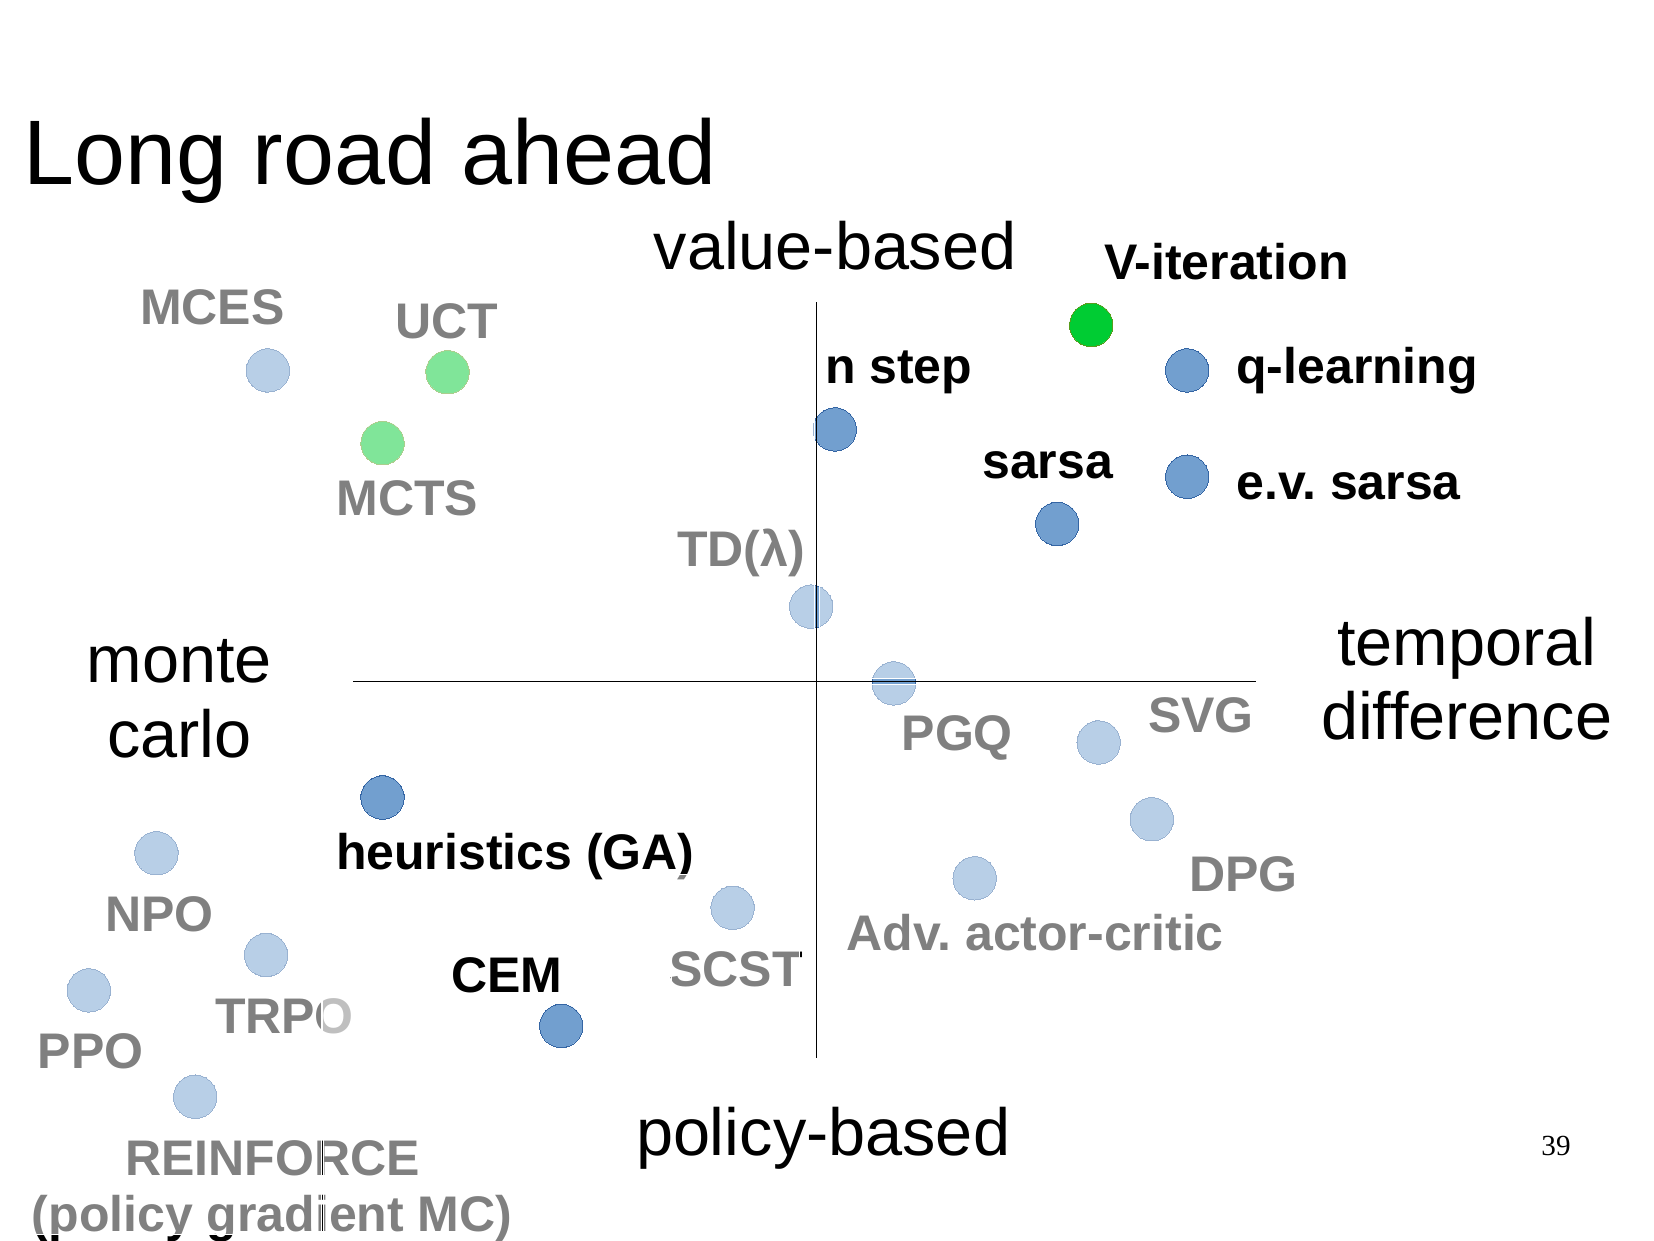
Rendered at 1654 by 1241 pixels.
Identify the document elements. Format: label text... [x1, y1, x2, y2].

text_box policy-based [627, 1087, 1027, 1177]
text_box e.v. sarsa [1221, 446, 1476, 518]
text_box [1165, 348, 1209, 393]
text_box n step [817, 331, 988, 403]
text_box [819, 682, 1313, 1032]
text_box [539, 1011, 583, 1048]
text_box q-learning [1221, 331, 1494, 403]
text_box [323, 1060, 627, 1241]
text_box [360, 775, 405, 817]
text_box temporal difference [1306, 597, 1629, 762]
text_box [10, 812, 388, 1235]
text_box sarsa [967, 425, 1128, 497]
text_box [671, 874, 800, 1002]
text_box [1069, 303, 1113, 347]
text_box monte carlo [72, 614, 288, 780]
text_box REINFORCE (policy gradient MC) [17, 1122, 323, 1241]
text_box TD(λ) [817, 514, 821, 586]
text_box V-iteration [1089, 226, 1364, 298]
text_box [1035, 502, 1079, 546]
text_box [121, 272, 816, 635]
text_box [817, 553, 1151, 681]
text_box heuristics (GA) [322, 817, 710, 889]
text_box [817, 407, 857, 452]
text_box SVG [1133, 679, 1269, 684]
title Long road ahead [23, 49, 1512, 257]
text_box [1165, 454, 1209, 499]
text_box value-based [639, 201, 1034, 291]
text_box SCST [654, 933, 816, 1005]
text_box CEM [436, 939, 578, 1011]
